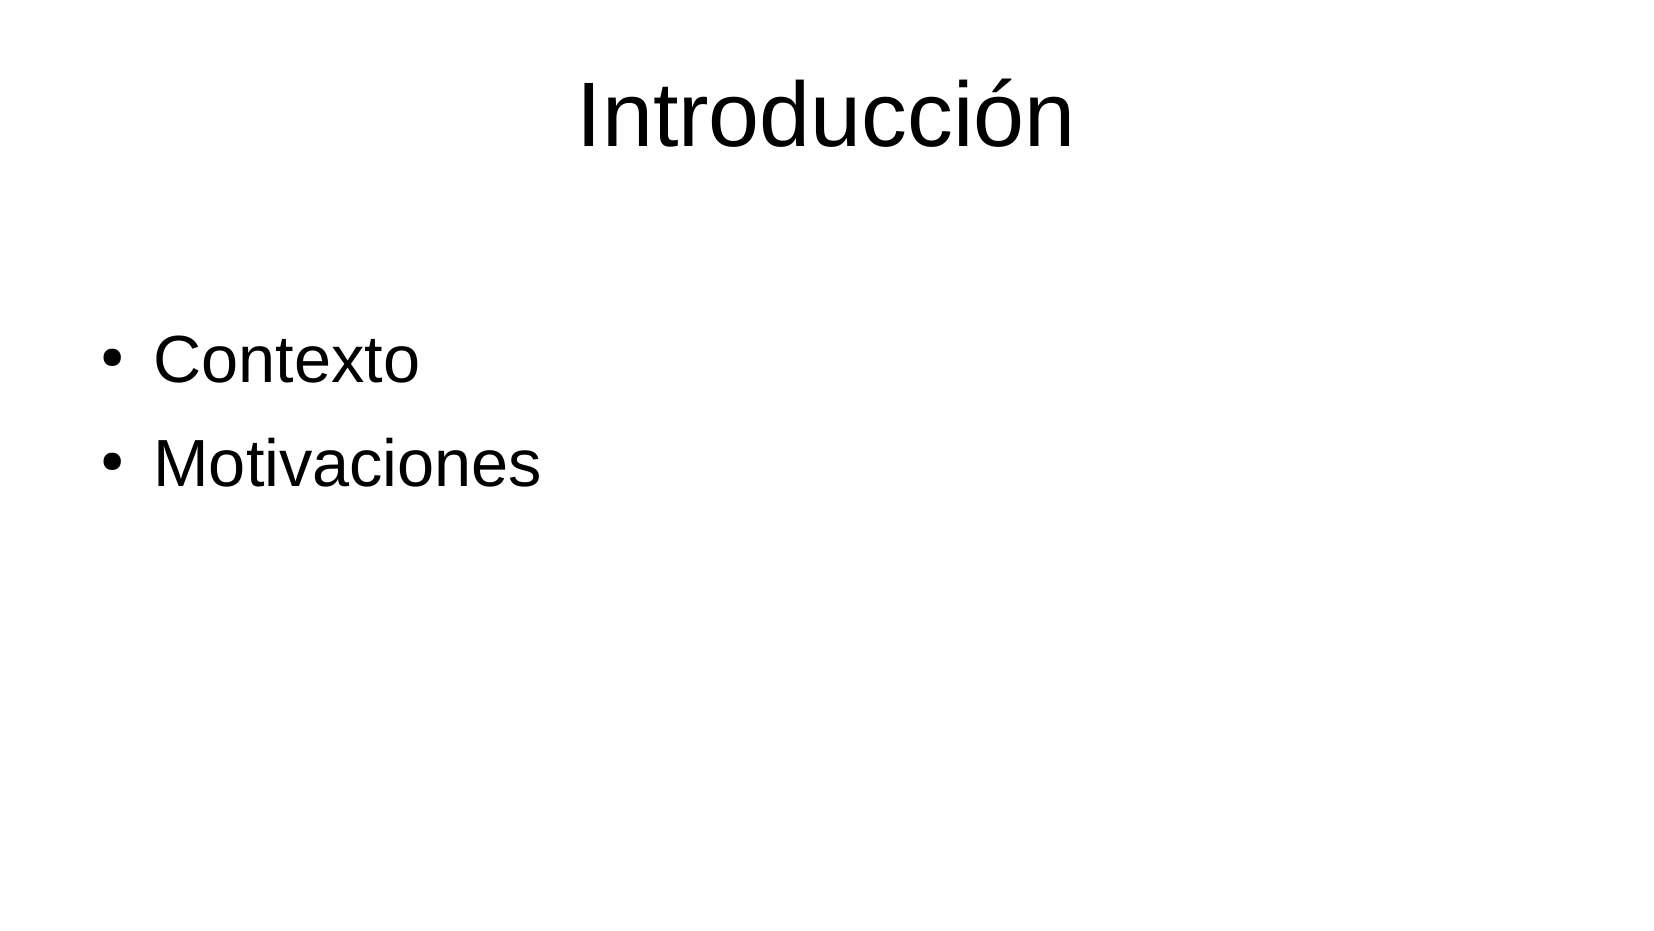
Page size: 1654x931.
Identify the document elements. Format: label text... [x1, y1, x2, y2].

list Contexto Motivaciones [82, 217, 1571, 758]
title Introducción [82, 37, 1571, 193]
